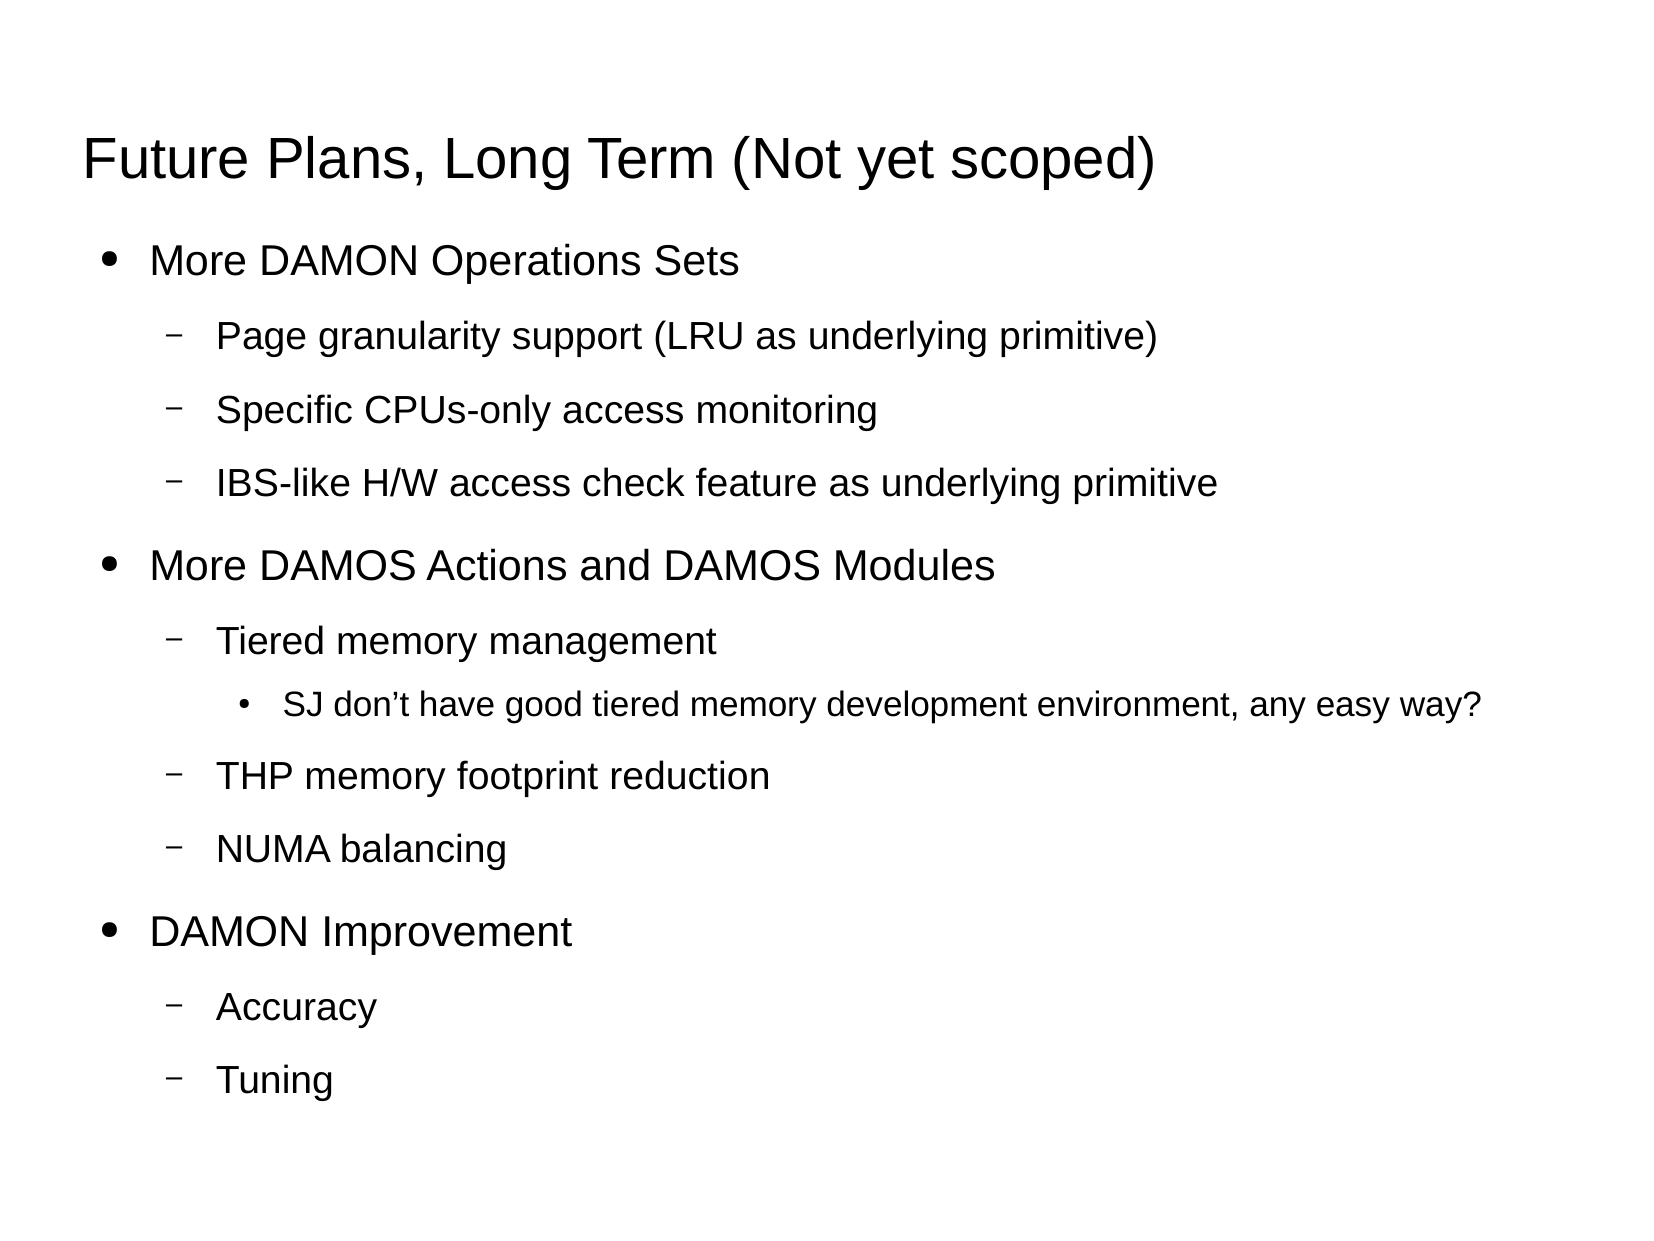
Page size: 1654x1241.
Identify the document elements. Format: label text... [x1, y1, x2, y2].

title Future Plans, Long Term (Not yet scoped) [82, 108, 1571, 210]
list More DAMON Operations Sets Page granularity support (LRU as underlying primitive) Specific CPUs-only access monitoring IBS-like H/W access check feature as underlying primitive More DAMOS Actions and DAMOS Modules Tiered memory management SJ don’t have good tiered memory development environment, any easy way? THP memory footprint reduction NUMA balancing DAMON Improvement Accuracy Tuning [82, 236, 1571, 1111]
